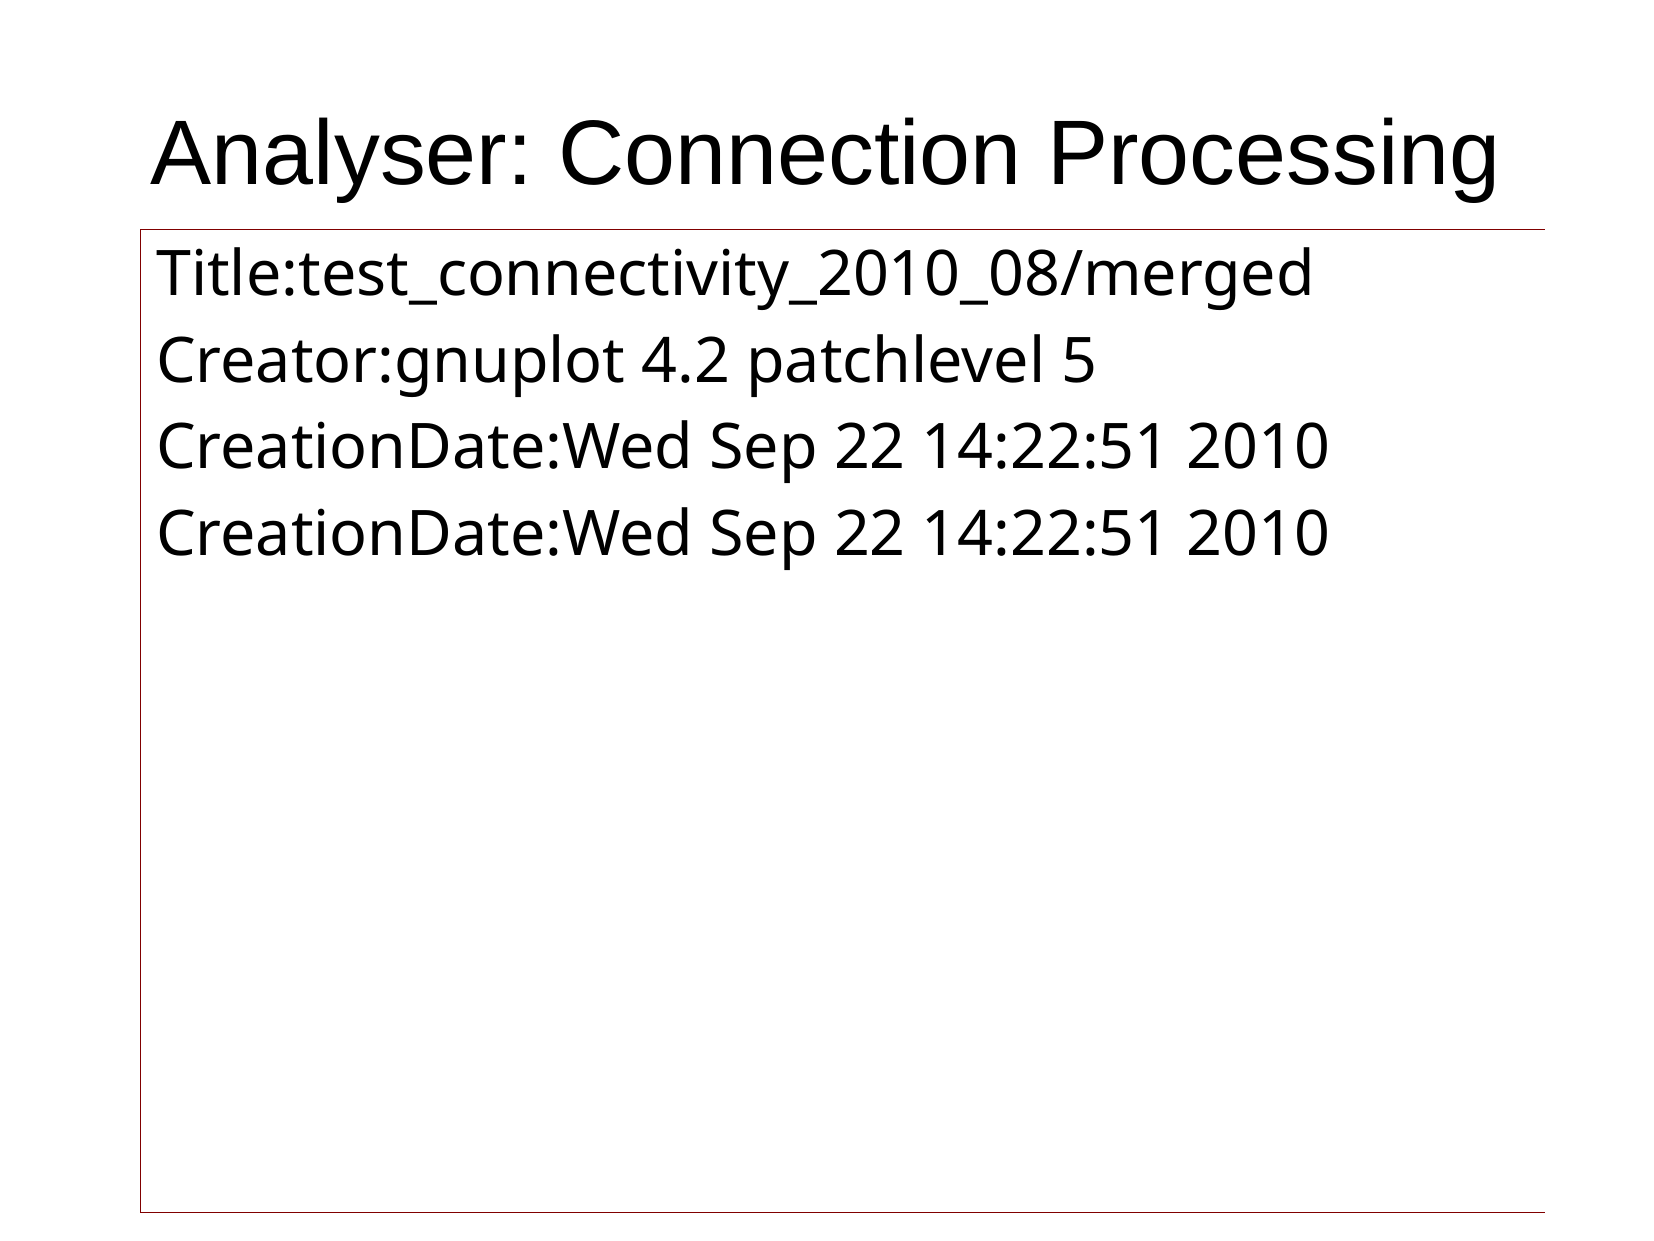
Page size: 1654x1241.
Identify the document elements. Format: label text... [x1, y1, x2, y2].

title Analyser: Connection Processing [82, 56, 1571, 250]
picture [136, 225, 1545, 1213]
